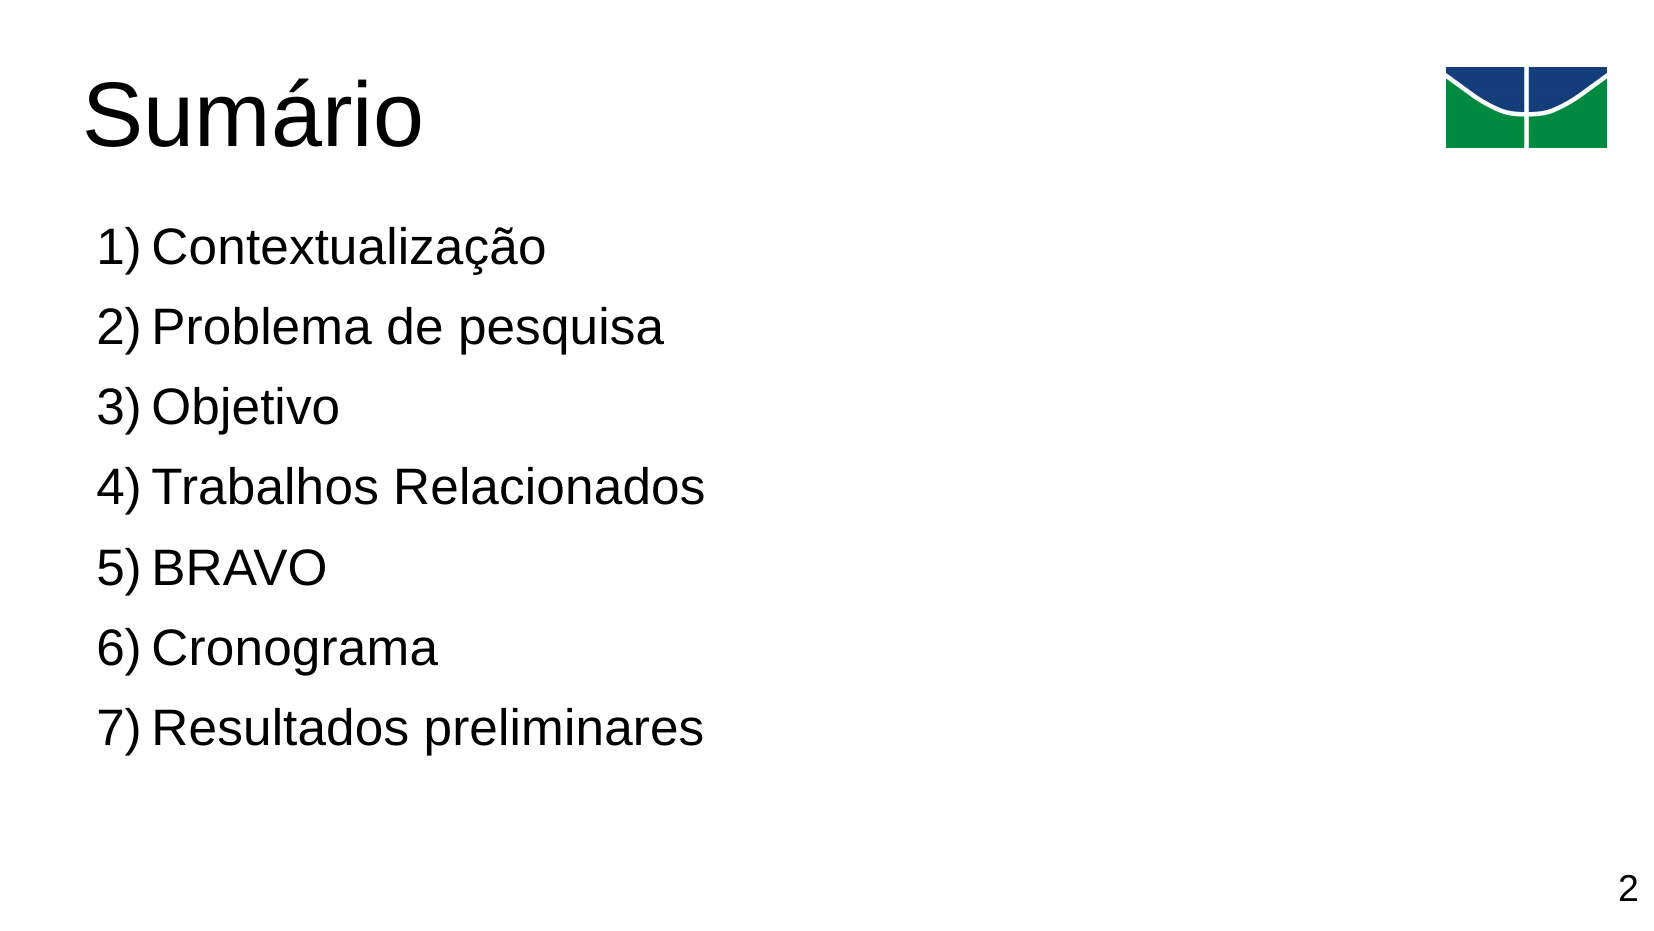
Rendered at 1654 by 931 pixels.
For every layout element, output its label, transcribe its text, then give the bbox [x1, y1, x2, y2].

title Sumário [82, 37, 1571, 193]
picture [1446, 67, 1607, 148]
list Contextualização Problema de pesquisa Objetivo Trabalhos Relacionados BRAVO Cronograma Resultados preliminares [82, 217, 1571, 758]
text_box <number> [1024, 860, 1654, 931]
